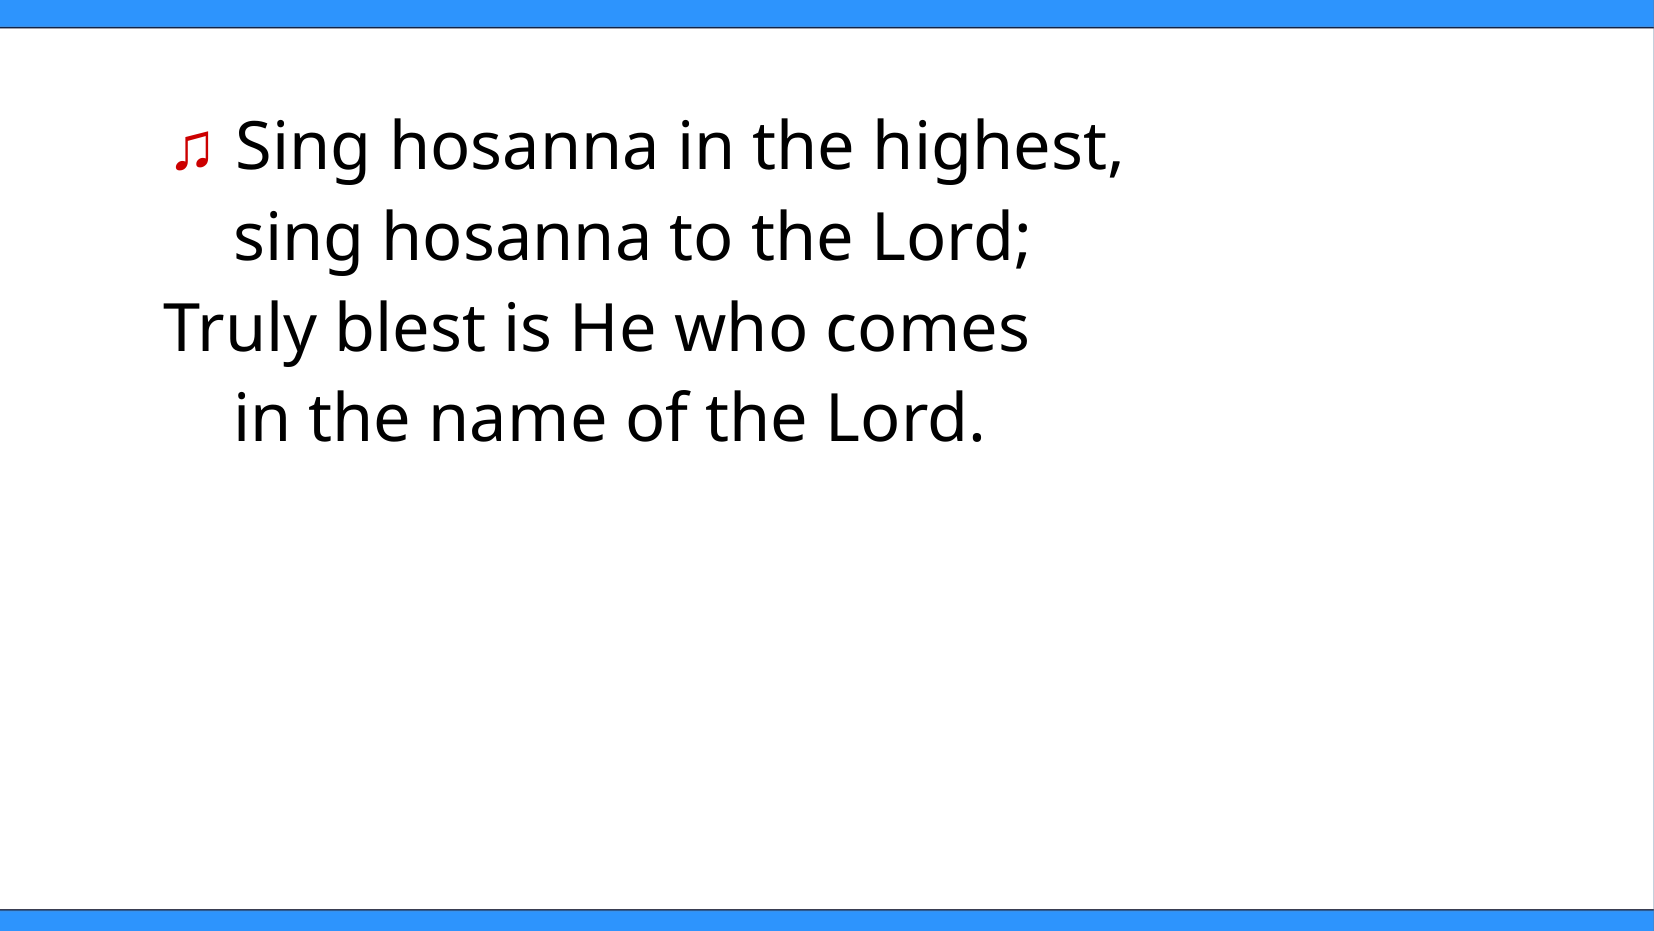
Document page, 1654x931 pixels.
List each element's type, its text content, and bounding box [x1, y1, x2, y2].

text_box ♫ Sing hosanna in the highest, sing hosanna to the Lord; Truly blest is He who comes in the name of the Lord. [60, 45, 1589, 538]
picture [0, 0, 1654, 931]
